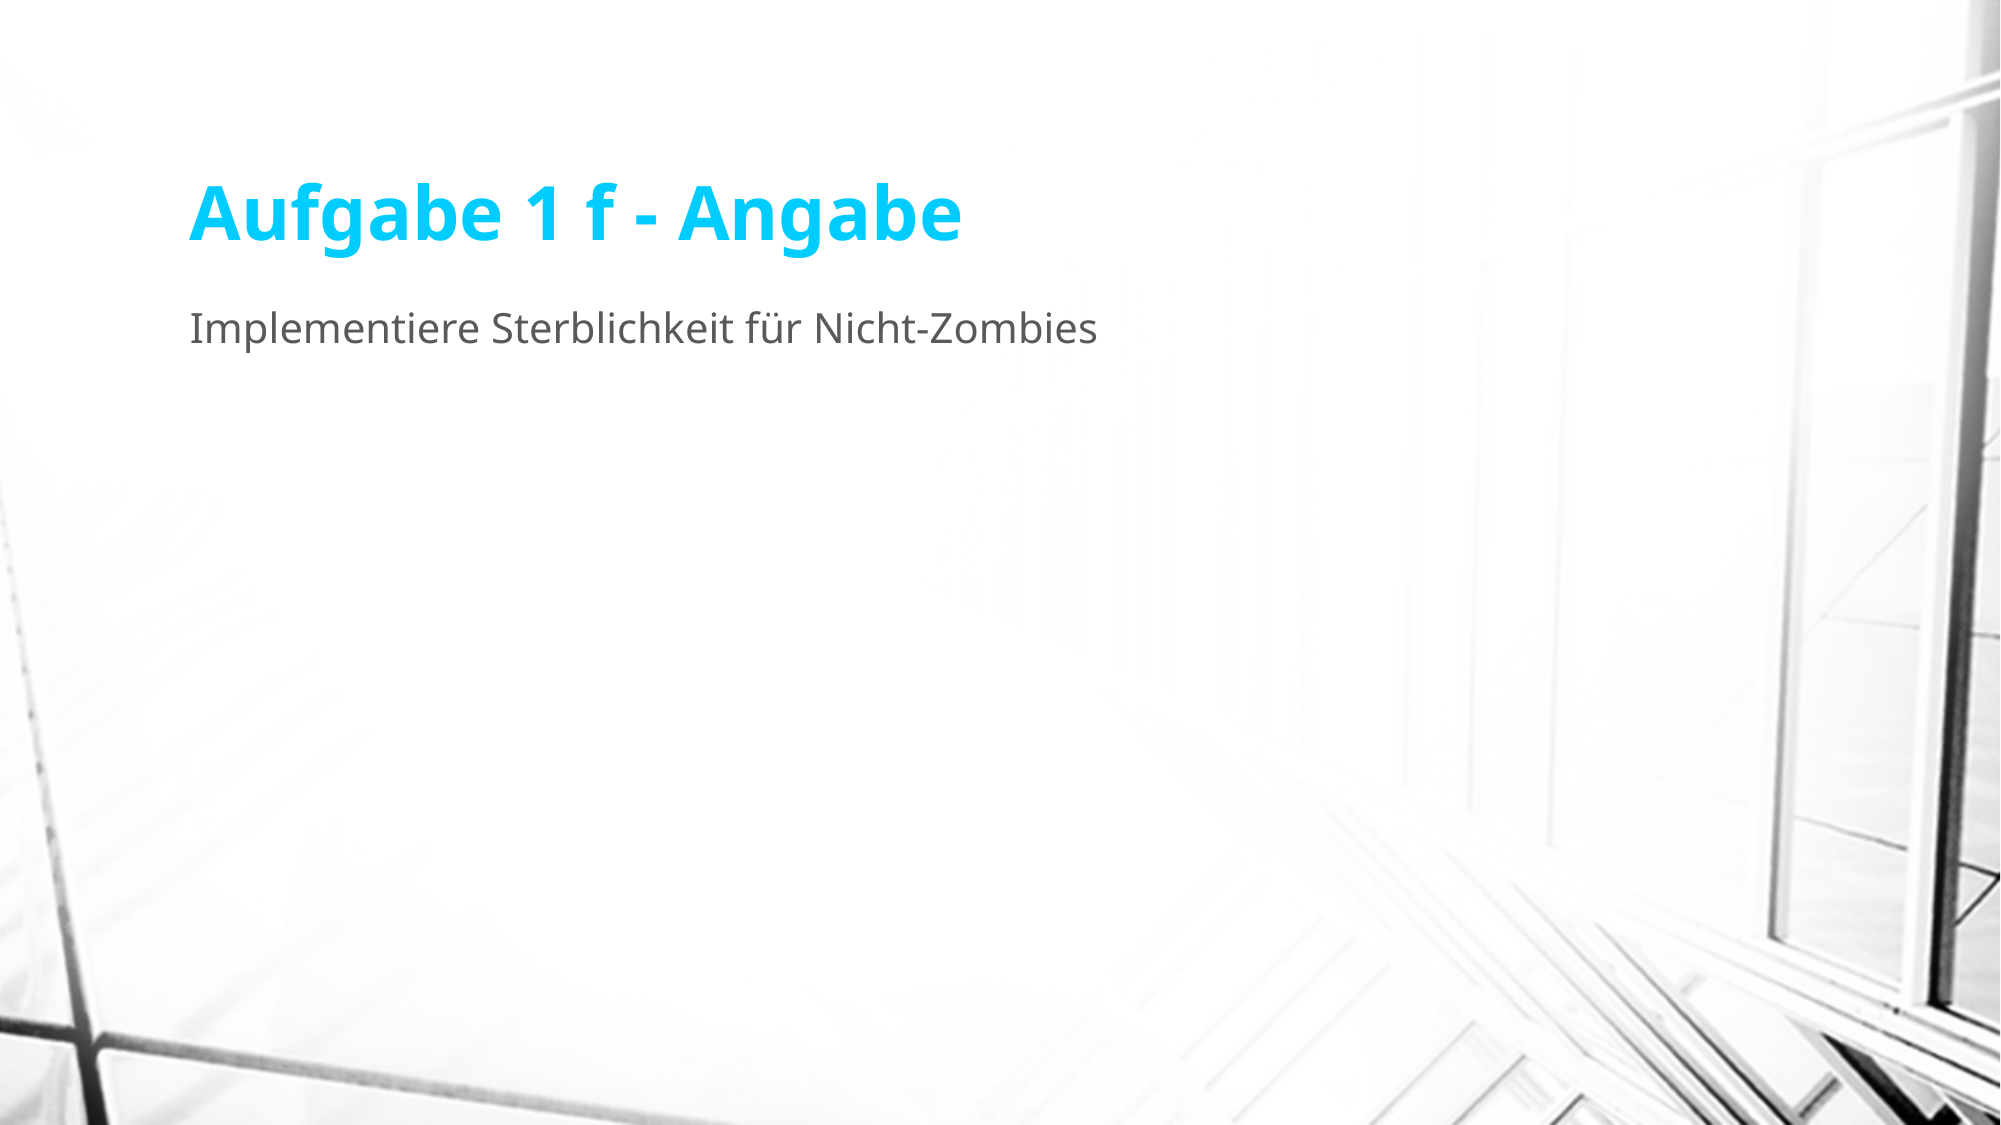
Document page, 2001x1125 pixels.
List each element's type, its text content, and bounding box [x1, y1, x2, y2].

list Implementiere Sterblichkeit für Nicht-Zombies [174, 299, 1475, 584]
picture [0, 0, 2001, 1125]
title Aufgabe 1 f - Angabe [174, 87, 1831, 263]
